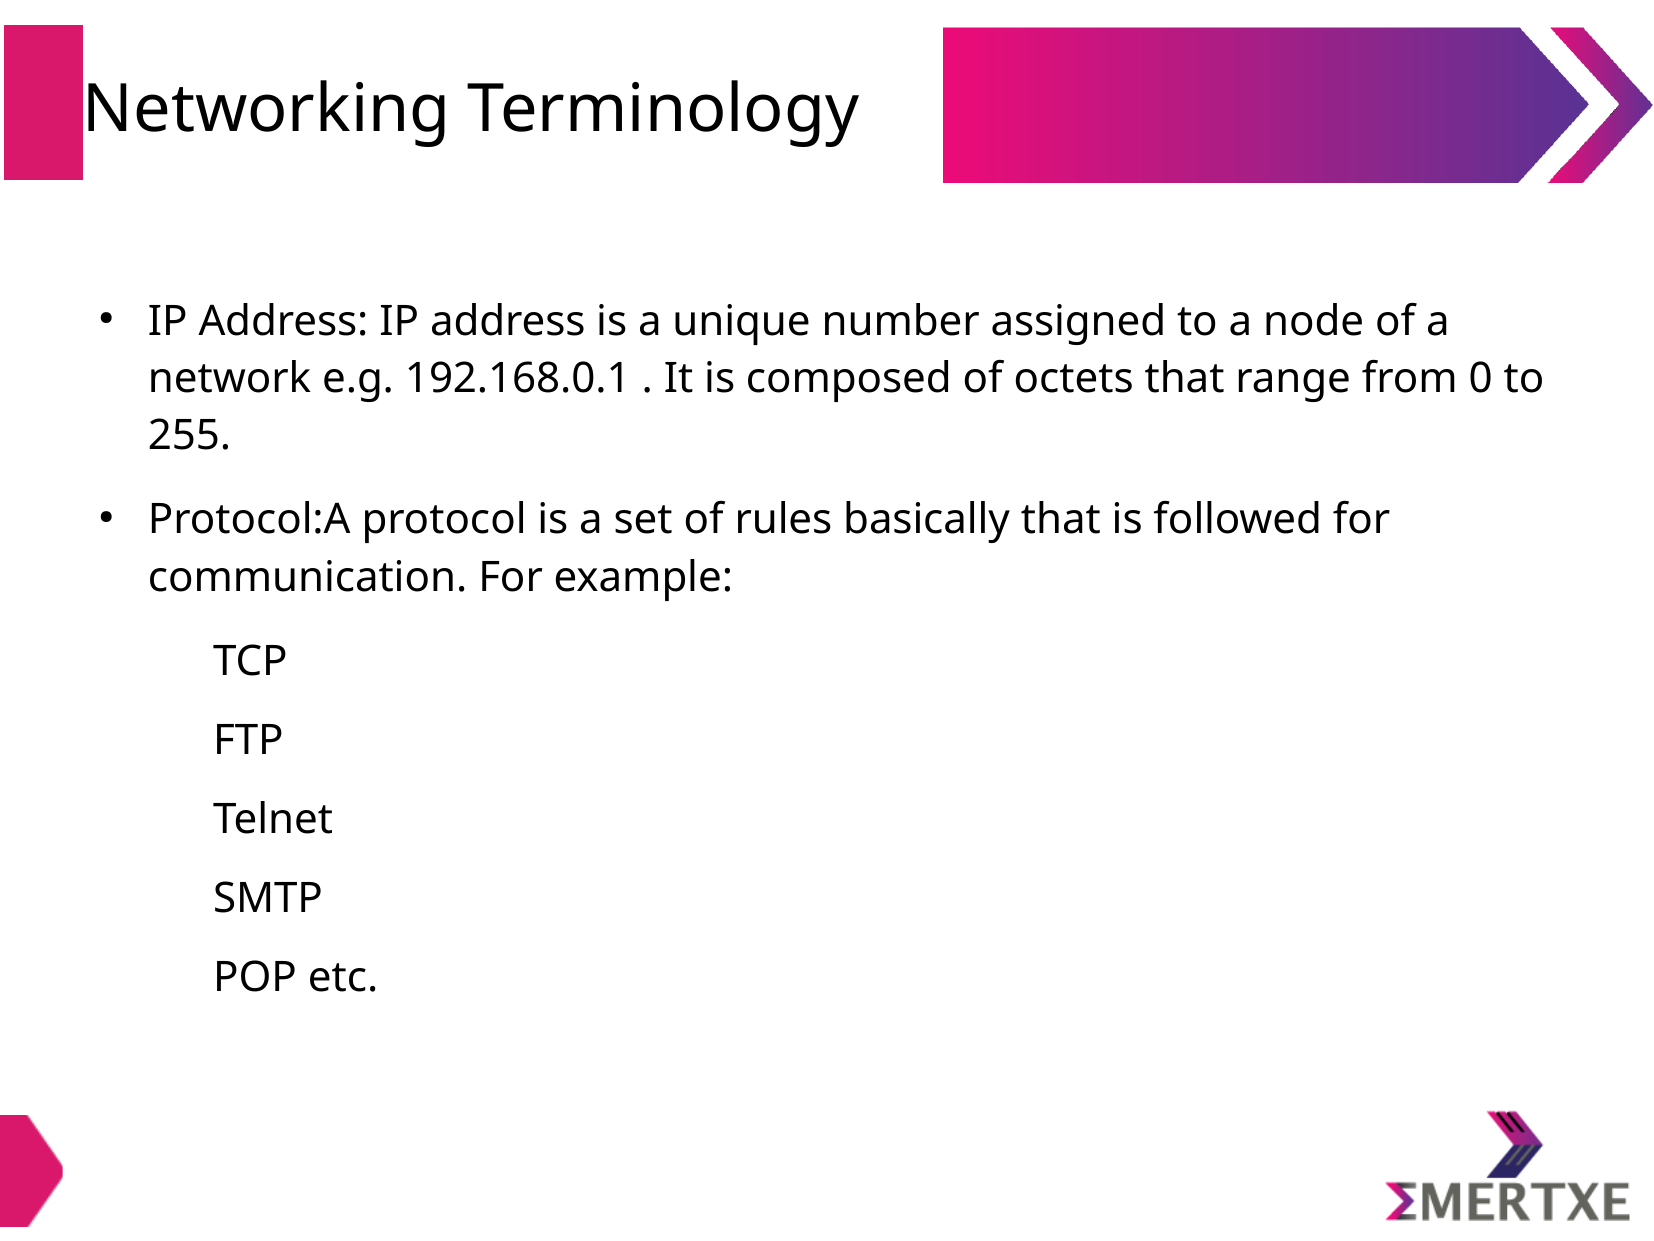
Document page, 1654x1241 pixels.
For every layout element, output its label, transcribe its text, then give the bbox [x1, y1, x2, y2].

list IP Address: IP address is a unique number assigned to a node of a network e.g. 192.168.0.1 . It is composed of octets that range from 0 to 255. Protocol:A protocol is a set of rules basically that is followed for communication. For example: TCP FTP Telnet SMTP POP etc. [82, 290, 1571, 1010]
picture [1385, 1107, 1631, 1221]
title Networking Terminology [82, 2, 1571, 210]
picture [1571, 27, 1653, 183]
